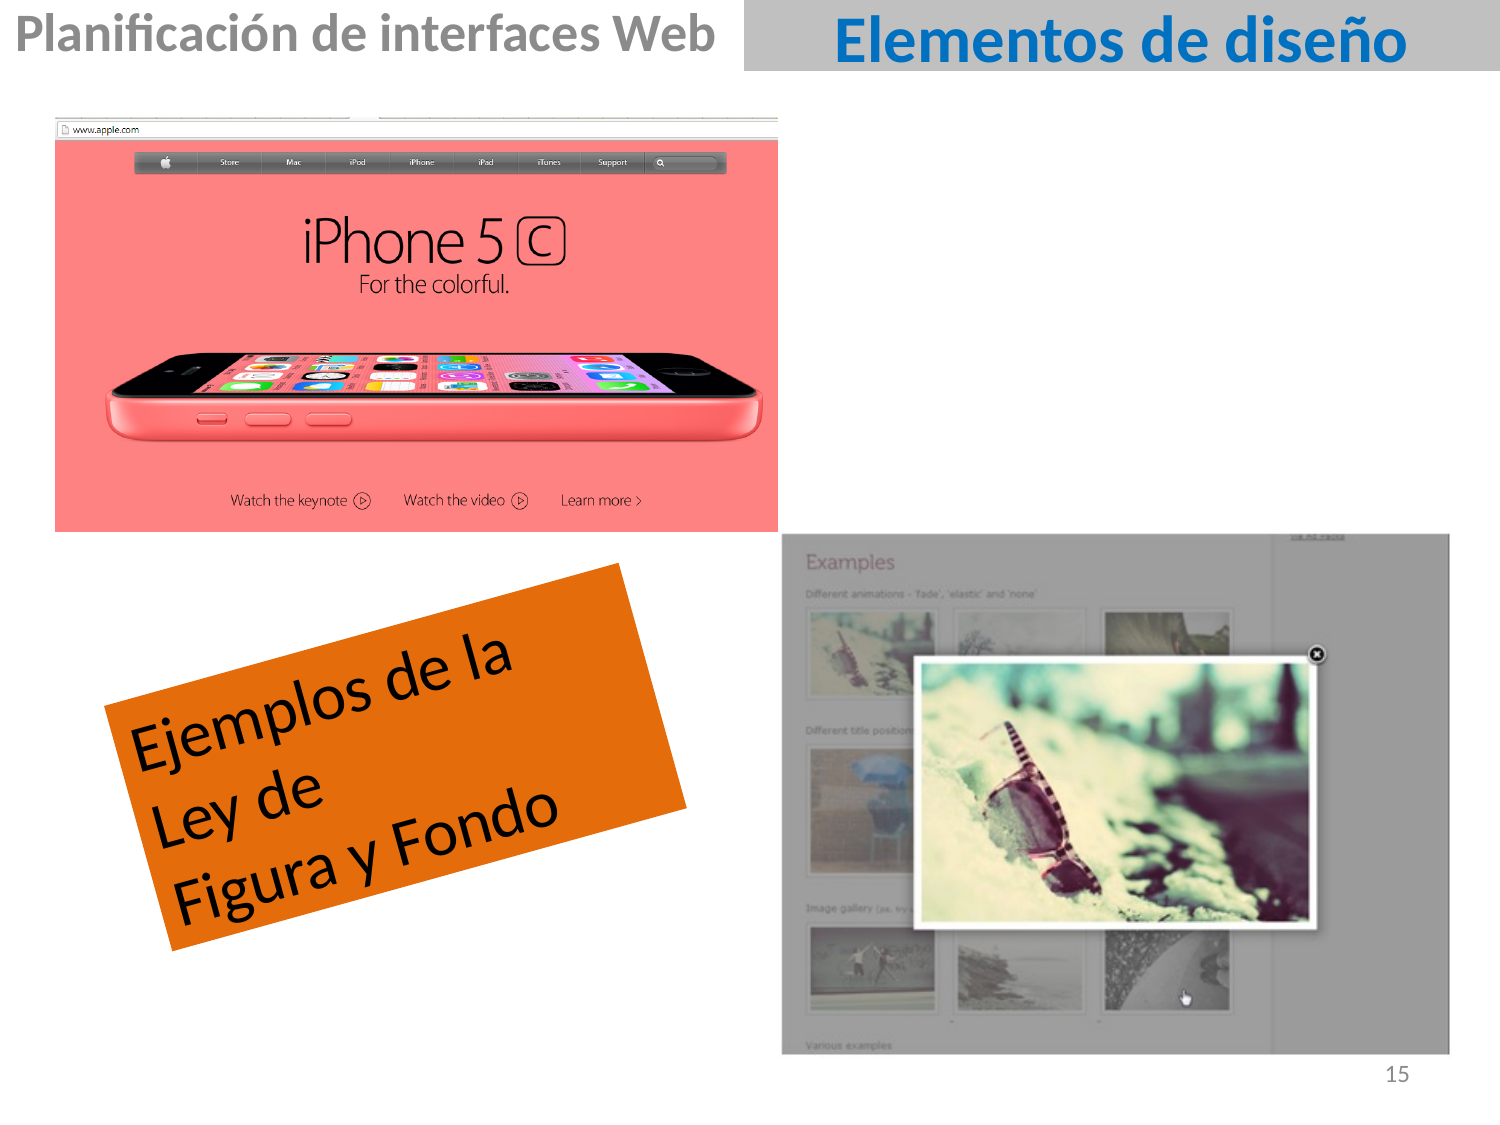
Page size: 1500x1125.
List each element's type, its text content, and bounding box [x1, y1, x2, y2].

picture [779, 531, 1453, 1058]
slide_number <número> [1074, 1058, 1425, 1103]
text_box Ejemplos de la Ley de Figura y Fondo [104, 562, 687, 952]
picture [55, 117, 778, 532]
title Planificación de interfaces Web [0, 0, 744, 60]
title Elementos de diseño [744, 0, 1500, 71]
